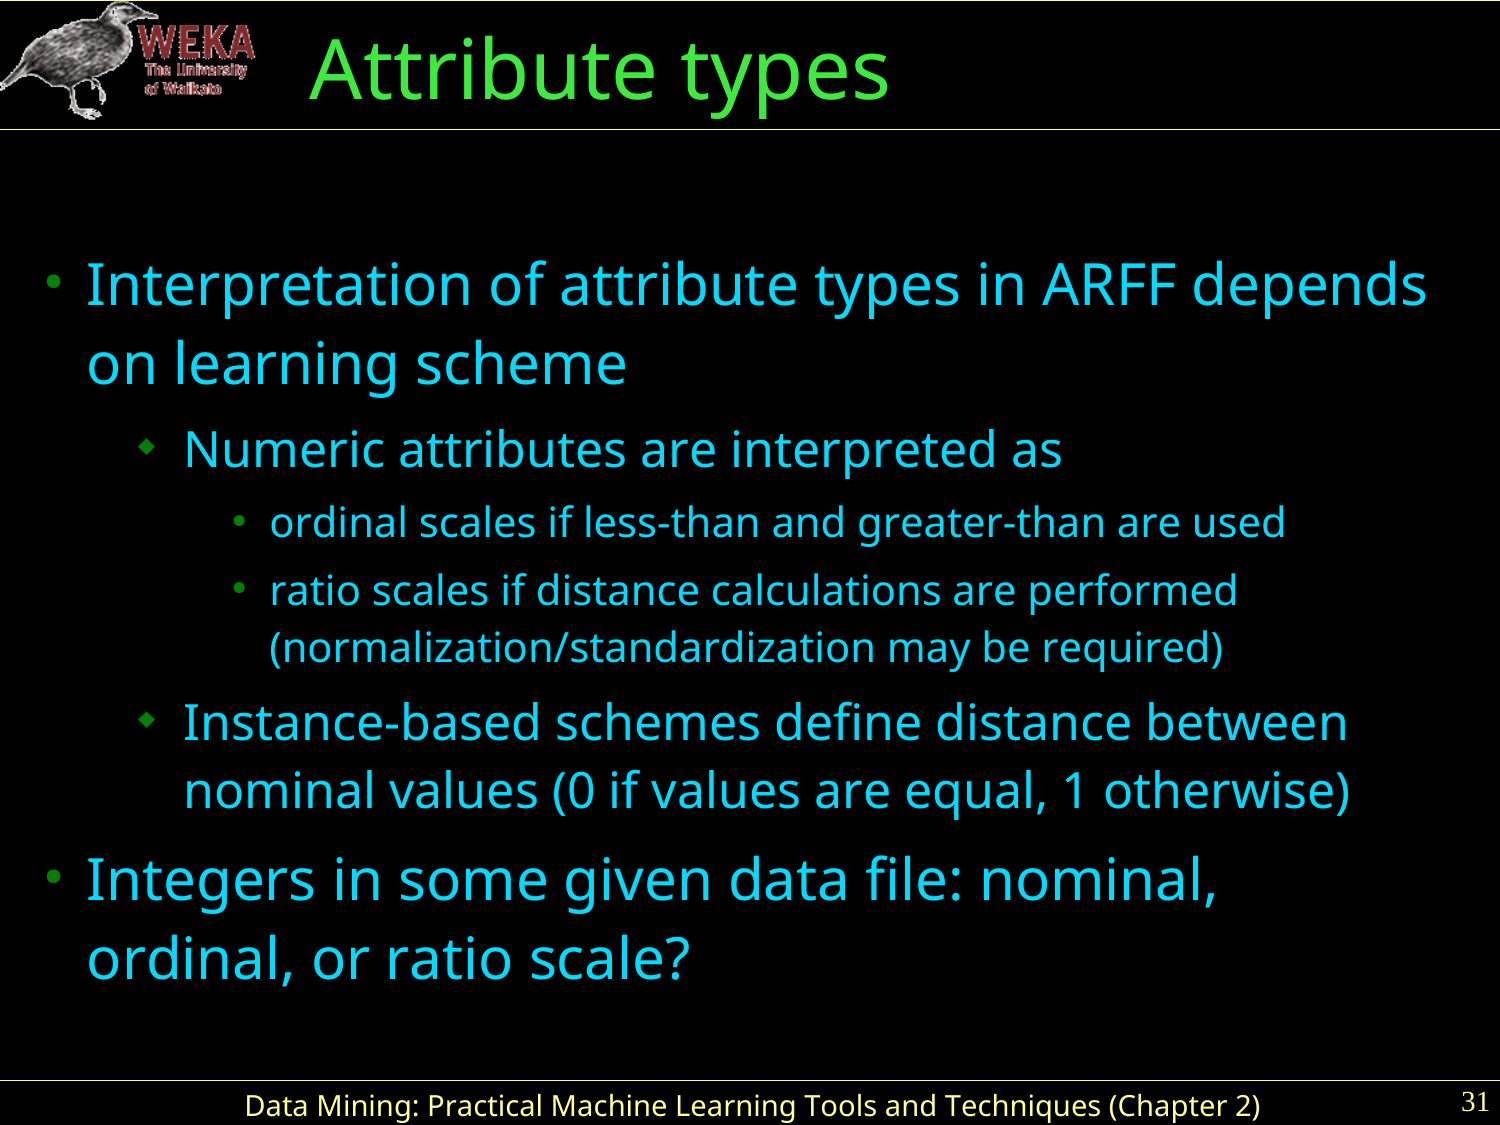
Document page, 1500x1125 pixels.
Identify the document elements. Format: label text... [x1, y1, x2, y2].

picture [0, 1, 266, 129]
text_box Interpretation of attribute types in ARFF depends on learning scheme Numeric attributes are interpreted as ordinal scales if less-than and greater-than are used ratio scales if distance calculations are performed (normalization/standardization may be required) Instance-based schemes define distance between nominal values (0 if values are equal, 1 otherwise) Integers in some given data file: nominal, ordinal, or ratio scale? [29, 236, 1447, 912]
title Attribute types [295, 0, 1500, 148]
